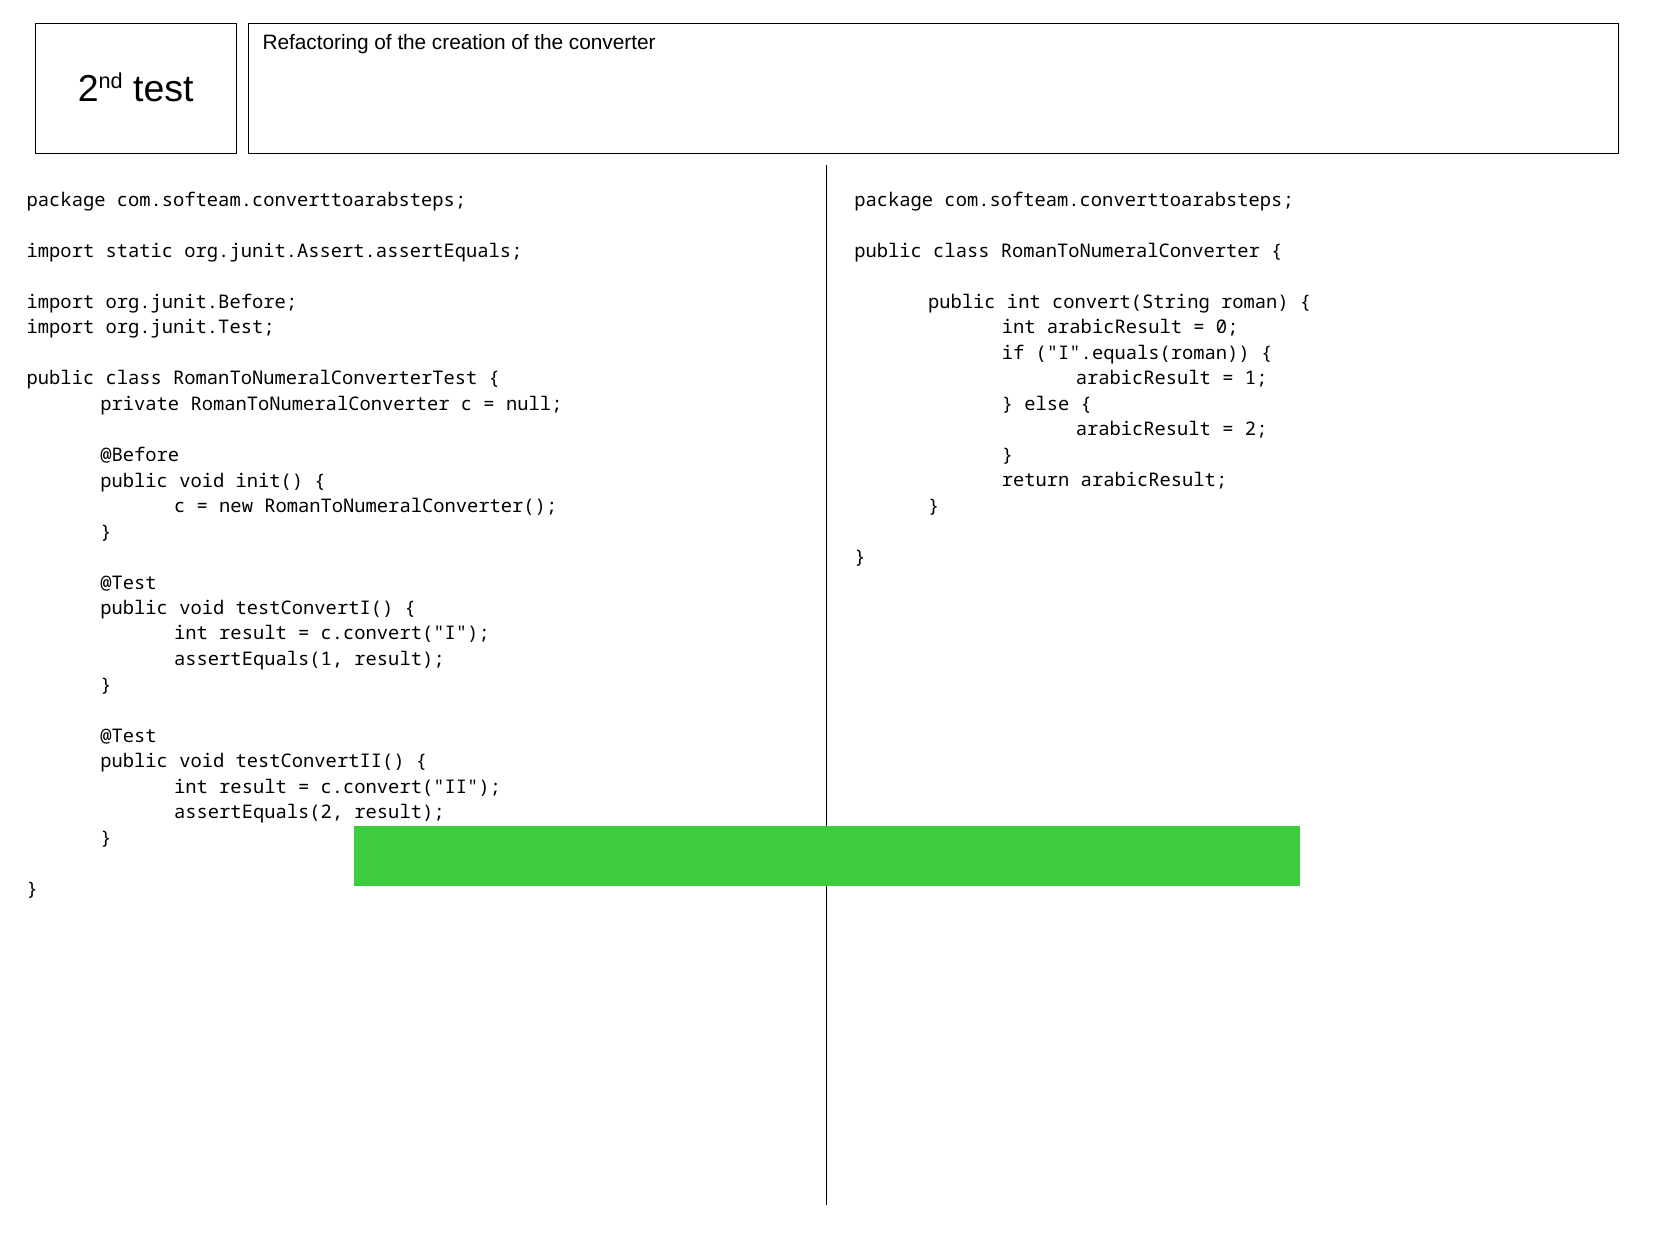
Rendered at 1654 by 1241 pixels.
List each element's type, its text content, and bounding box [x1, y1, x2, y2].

text_box package com.softeam.converttoarabsteps; public class RomanToNumeralConverter { public int convert(String roman) { int arabicResult = 0; if ("I".equals(roman)) { arabicResult = 1; } else { arabicResult = 2; } return arabicResult; } } [839, 178, 1620, 525]
text_box package com.softeam.converttoarabsteps; import static org.junit.Assert.assertEquals; import org.junit.Before; import org.junit.Test; public class RomanToNumeralConverterTest { private RomanToNumeralConverter c = null; @Before public void init() { c = new RomanToNumeralConverter(); } @Test public void testConvertI() { int result = c.convert("I"); assertEquals(1, result); } @Test public void testConvertII() { int result = c.convert("II"); assertEquals(2, result); } } [11, 178, 792, 811]
text_box Refactoring of the creation of the converter [248, 23, 1619, 154]
text_box 2nd test [35, 23, 237, 154]
text_box [354, 826, 1300, 886]
